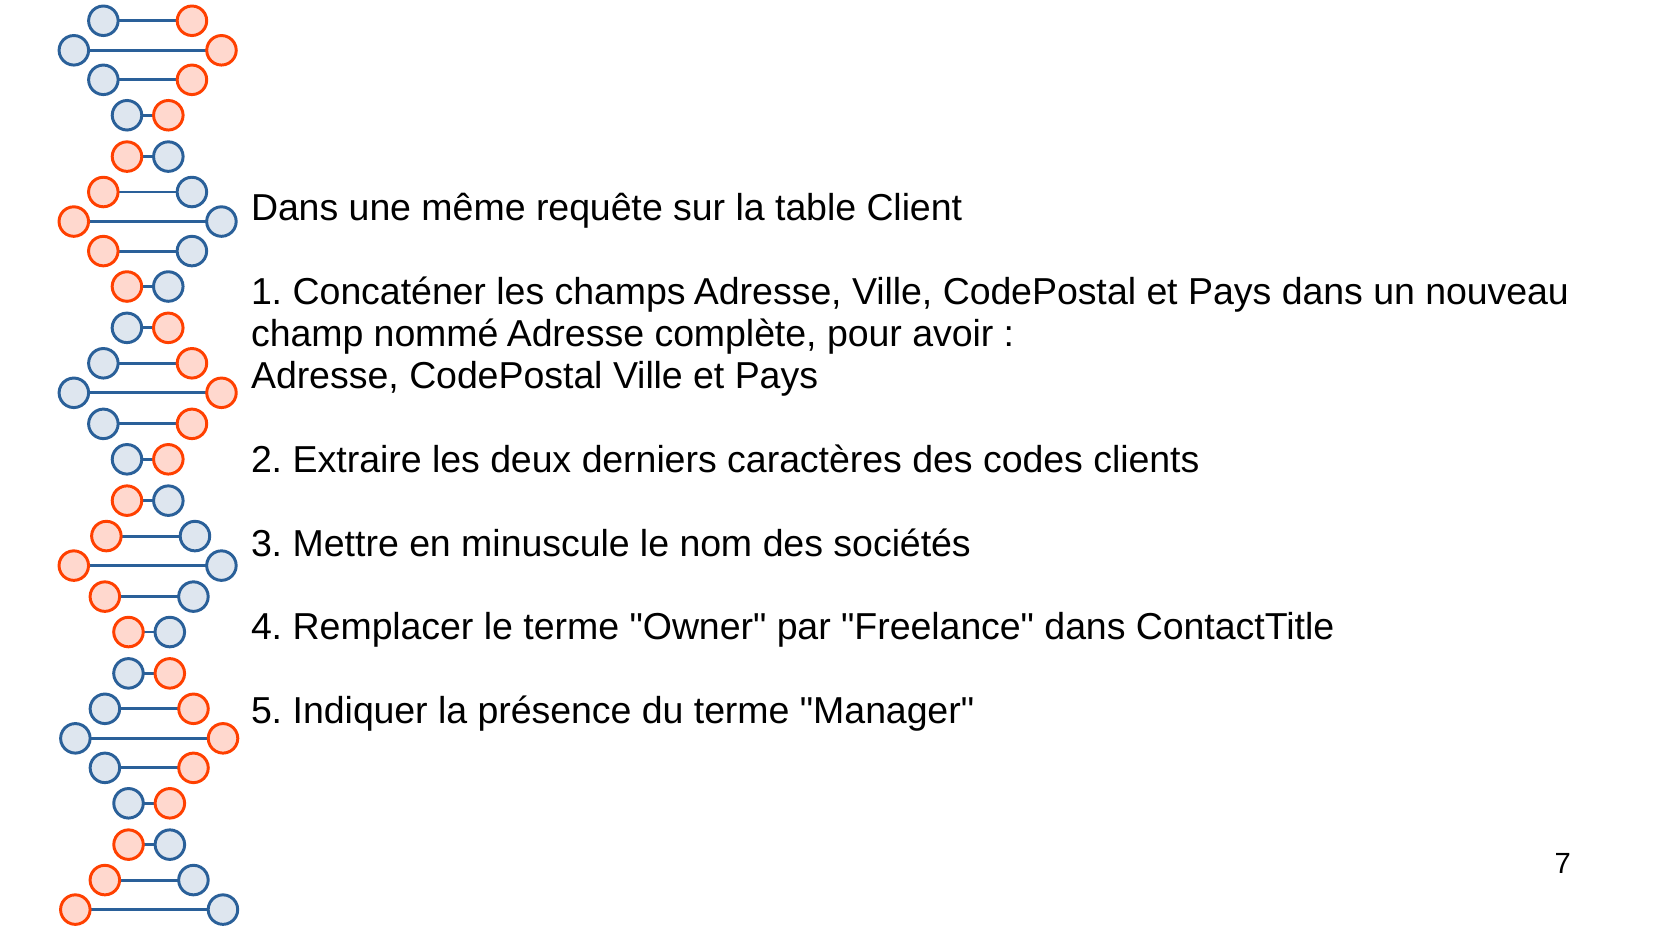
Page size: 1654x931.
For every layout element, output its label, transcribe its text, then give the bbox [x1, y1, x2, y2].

text_box Dans une même requête sur la table Client 1. Concaténer les champs Adresse, Ville, CodePostal et Pays dans un nouveau champ nommé Adresse complète, pour avoir : Adresse, CodePostal Ville et Pays 2. Extraire les deux derniers caractères des codes clients 3. Mettre en minuscule le nom des sociétés 4. Remplacer le terme "Owner" par "Freelance" dans ContactTitle 5. Indiquer la présence du terme "Manager" [236, 178, 1653, 621]
